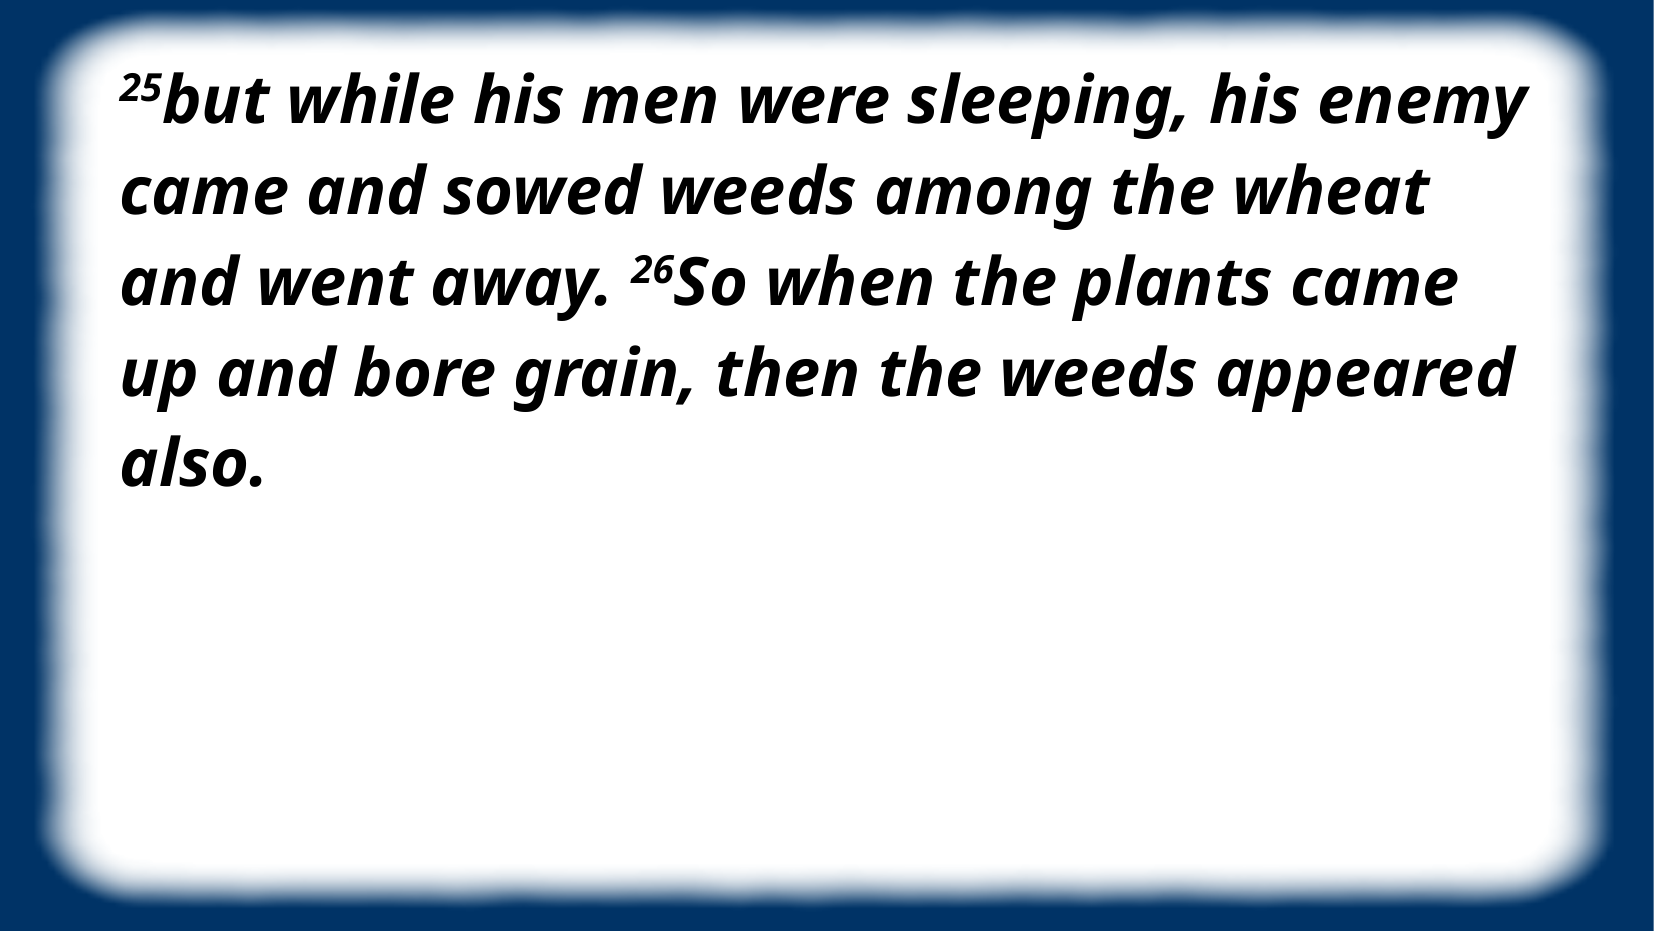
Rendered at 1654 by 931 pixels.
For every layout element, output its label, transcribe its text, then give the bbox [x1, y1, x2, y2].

text_box 25but while his men were sleeping, his enemy came and sowed weeds among the wheat and went away. 26So when the plants came up and bore grain, then the weeds appeared also. [105, 45, 1546, 415]
picture [0, 0, 1654, 931]
